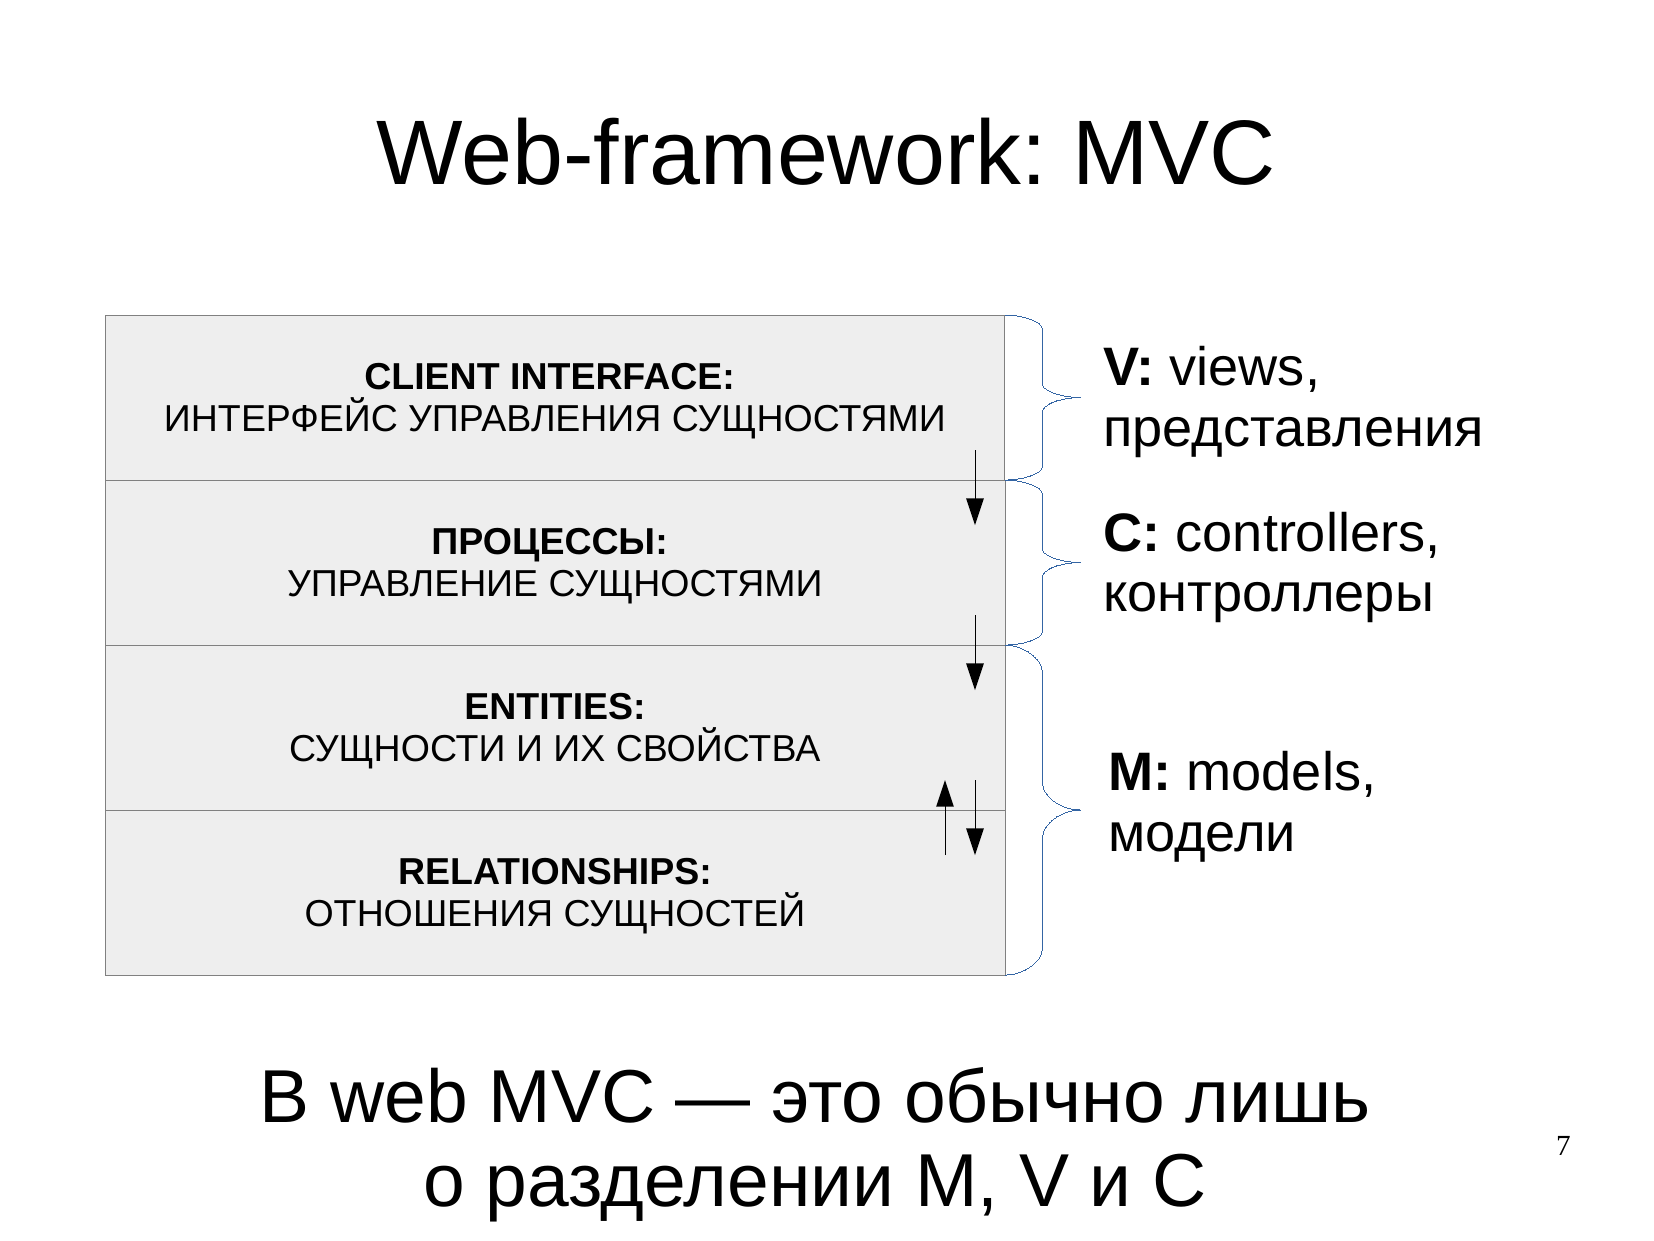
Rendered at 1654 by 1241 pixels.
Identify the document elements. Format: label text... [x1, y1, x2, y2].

title Web-framework: MVC [82, 49, 1571, 257]
text_box CLIENT INTERFACE: ИНТЕРФЕЙС УПРАВЛЕНИЯ СУЩНОСТЯМИ [105, 315, 1005, 481]
text_box V: views, представления [1088, 329, 1501, 466]
text_box В web MVC — это обычно лишь о разделении M, V и C [244, 1047, 1396, 1231]
text_box ПРОЦЕССЫ: УПРАВЛЕНИЕ СУЩНОСТЯМИ [105, 481, 1006, 646]
text_box M: models, модели [1093, 734, 1411, 931]
text_box RELATIONSHIPS: ОТНОШЕНИЯ СУЩНОСТЕЙ [105, 810, 1006, 976]
text_box ENTITIES: СУЩНОСТИ И ИХ СВОЙСТВА [105, 646, 1006, 810]
text_box C: controllers, контроллеры [1088, 495, 1456, 631]
